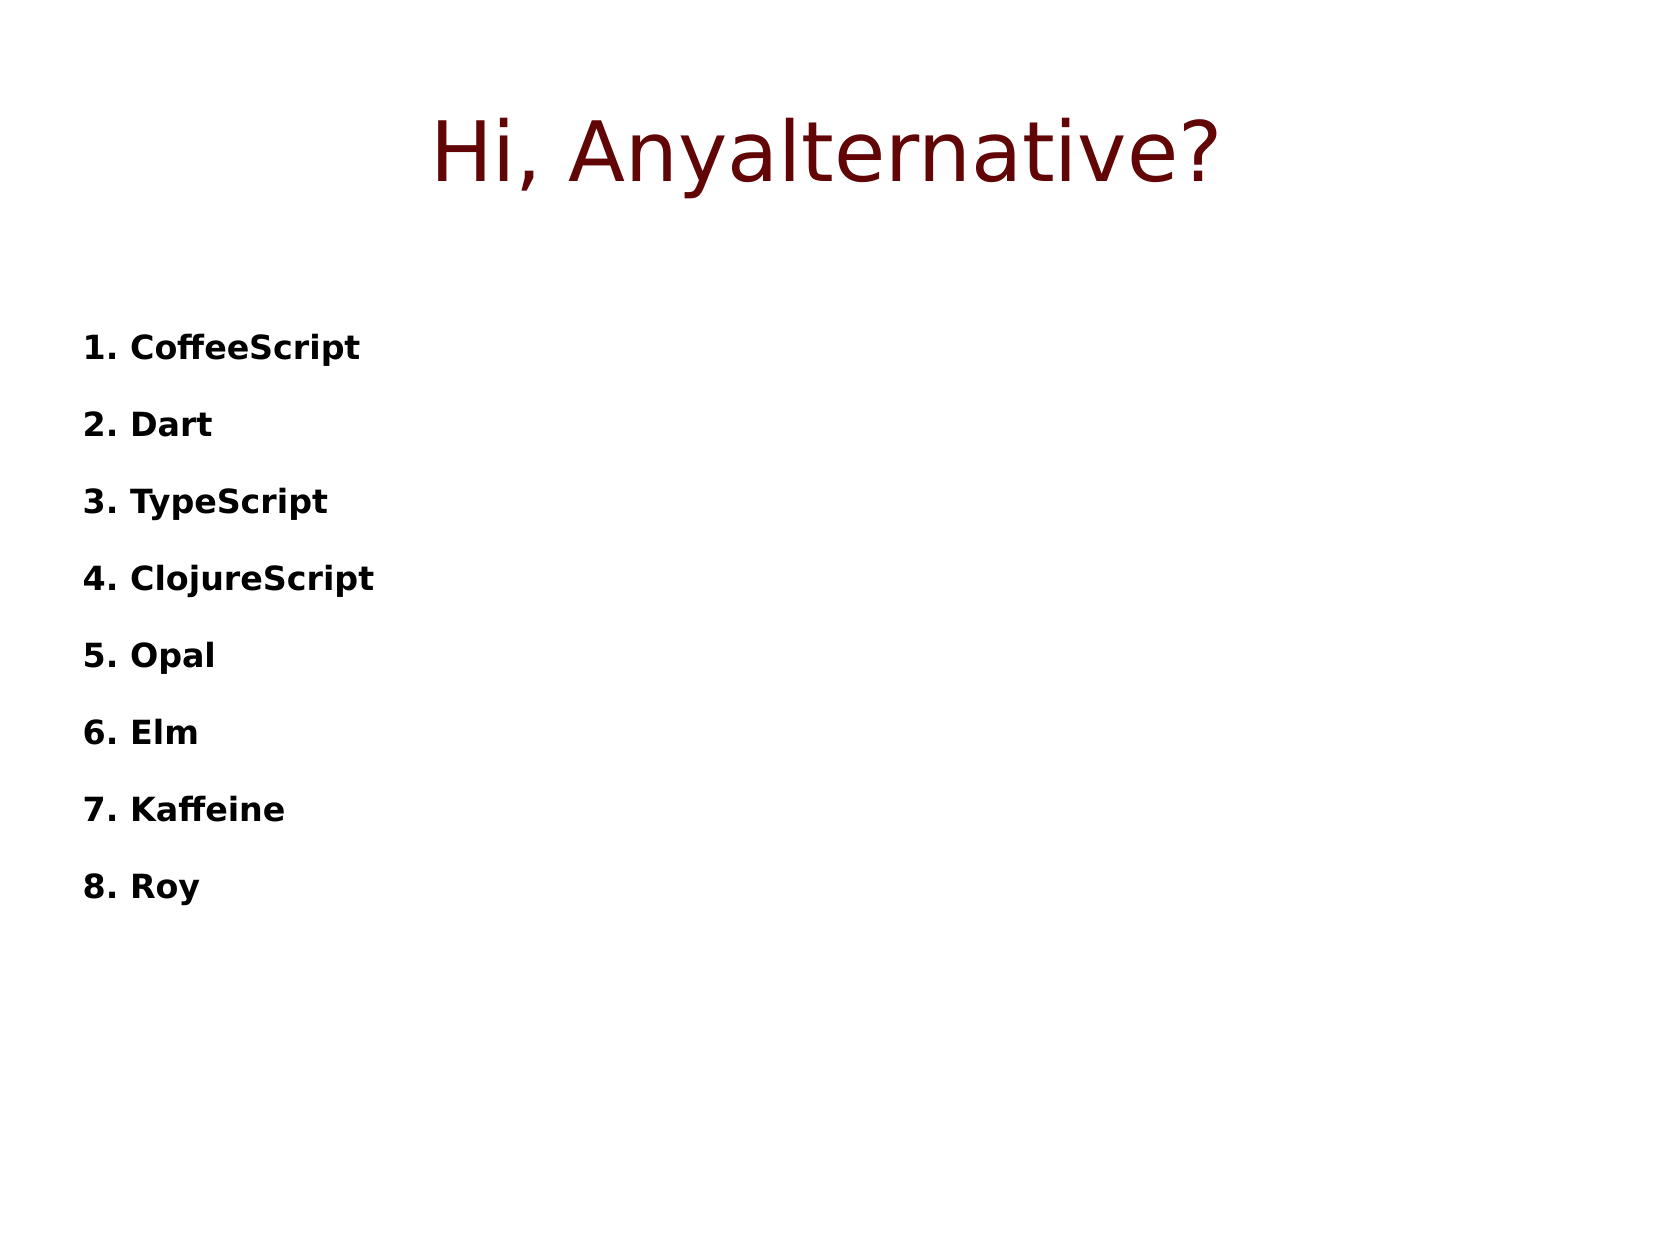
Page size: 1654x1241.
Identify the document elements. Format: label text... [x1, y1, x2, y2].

title Hi, Anyalternative? [82, 49, 1571, 257]
subtitle 1. CoffeeScript 2. Dart 3. TypeScript 4. ClojureScript 5. Opal 6. Elm 7. Kaffeine 8. Roy [82, 290, 1571, 984]
